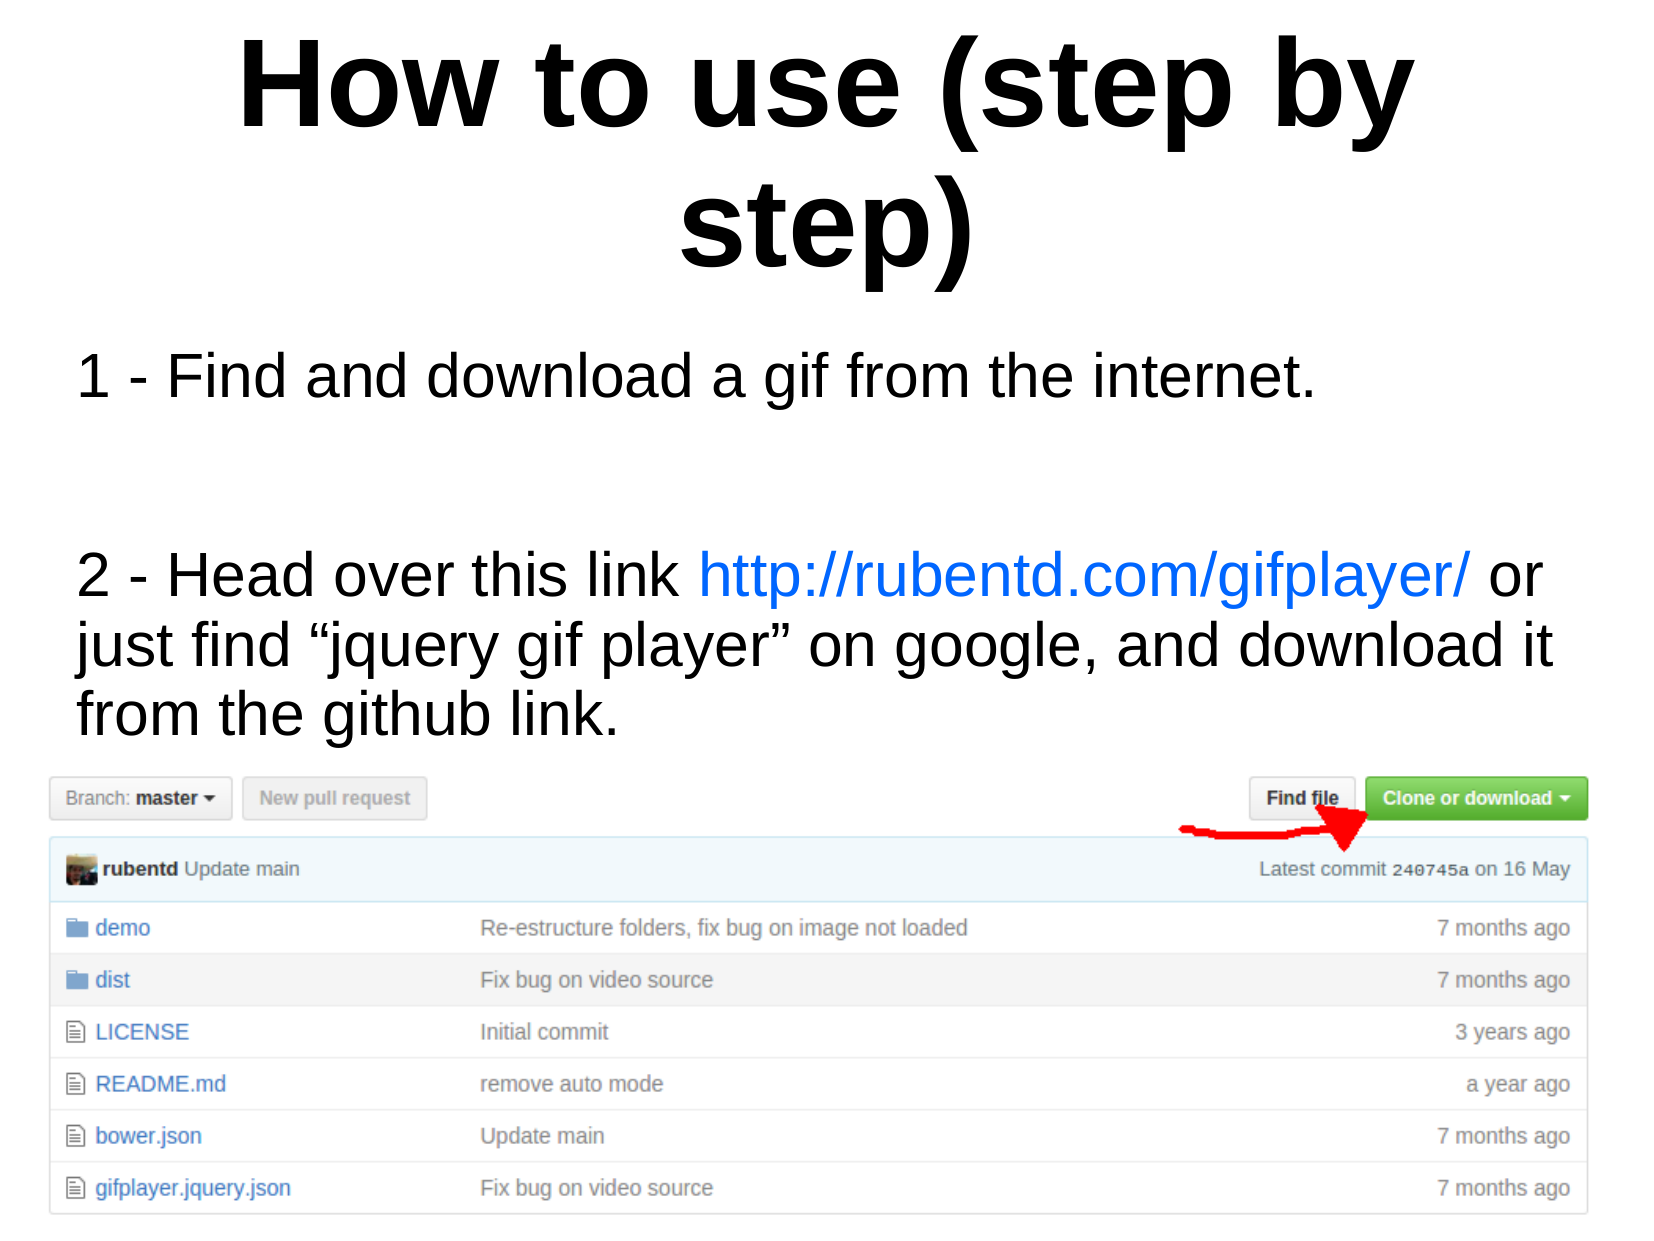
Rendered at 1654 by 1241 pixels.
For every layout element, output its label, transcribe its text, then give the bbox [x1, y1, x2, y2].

picture [0, 753, 1653, 1218]
title How to use (step by step) [82, 13, 1571, 293]
list 1 - Find and download a gif from the internet. 2 - Head over this link http://rubentd.com/gifplayer/ or just find “jquery gif player” on google, and download it from the github link. [76, 341, 1565, 753]
